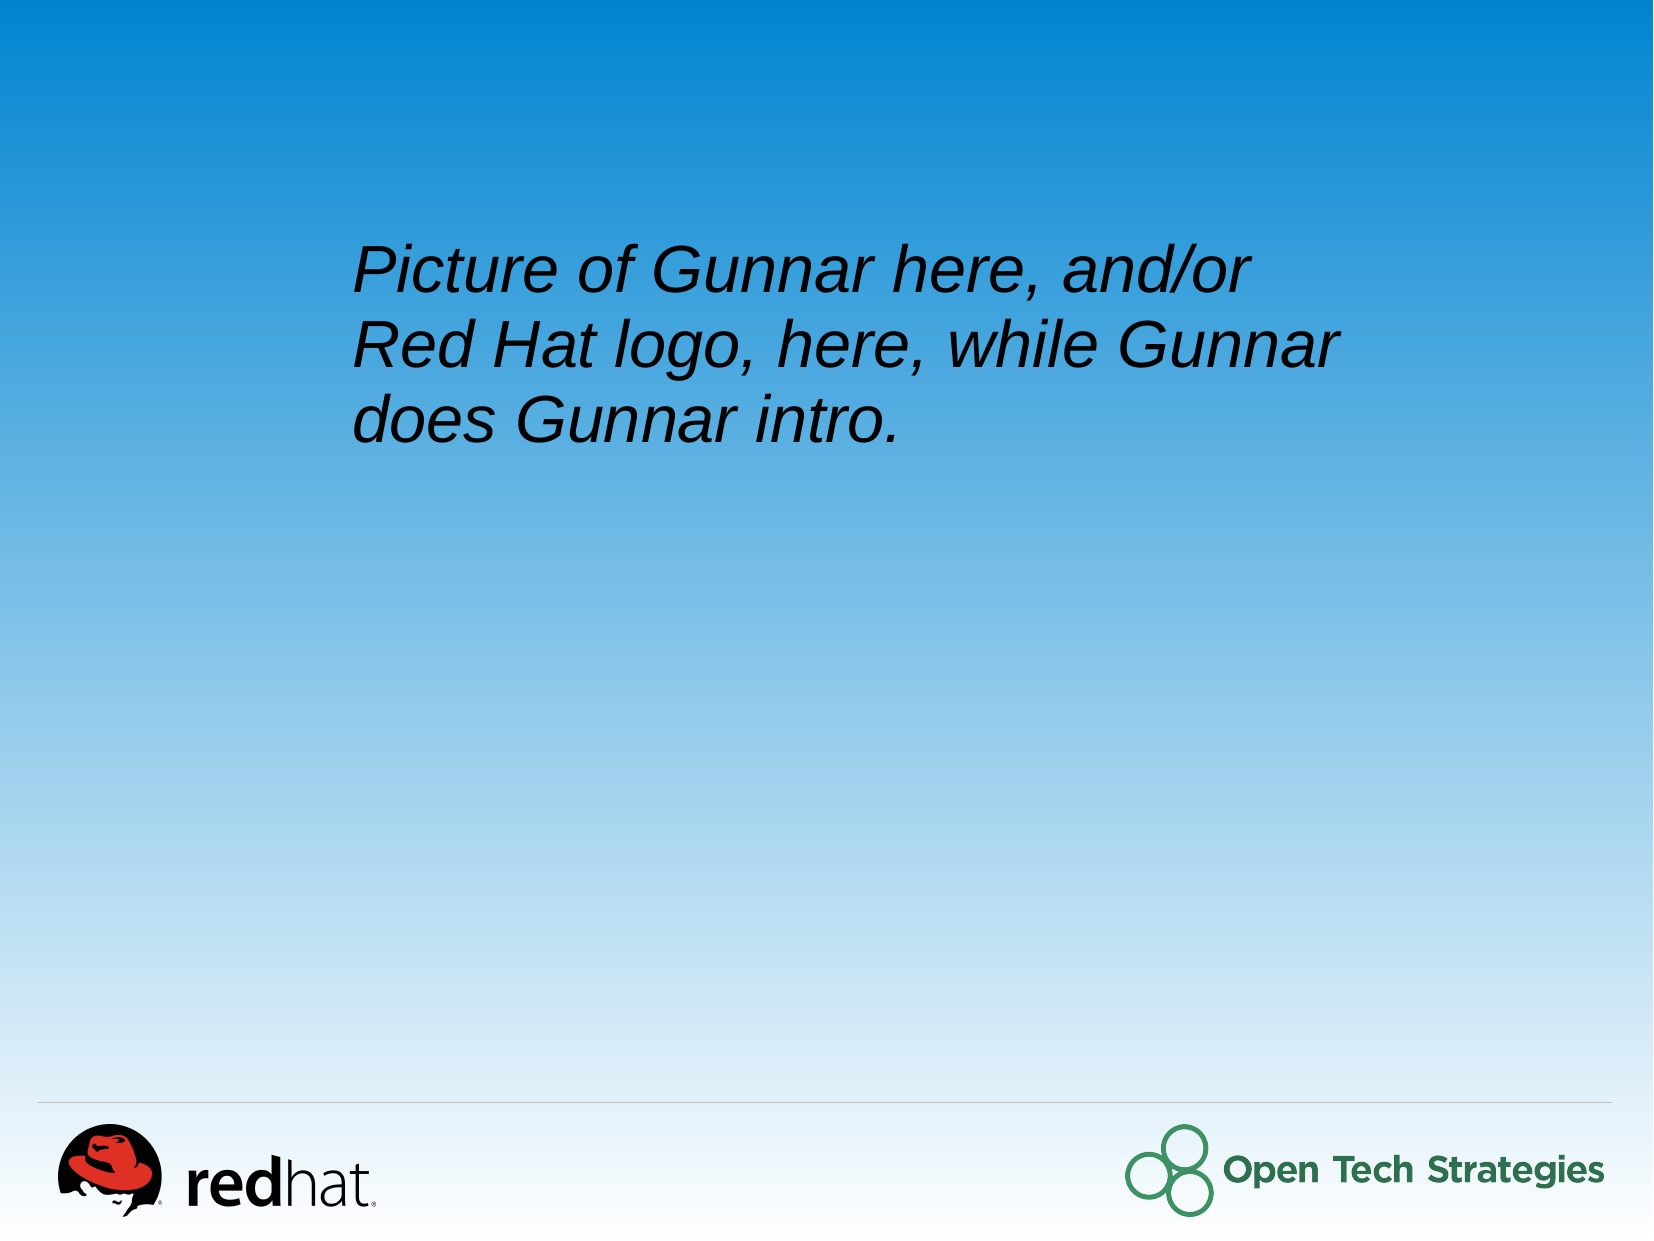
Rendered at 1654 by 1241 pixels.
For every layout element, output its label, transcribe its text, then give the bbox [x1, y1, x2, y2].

picture [58, 1124, 376, 1217]
text_box Picture of Gunnar here, and/or Red Hat logo, here, while Gunnar does Gunnar intro. [337, 225, 1388, 488]
picture [1125, 1124, 1604, 1217]
